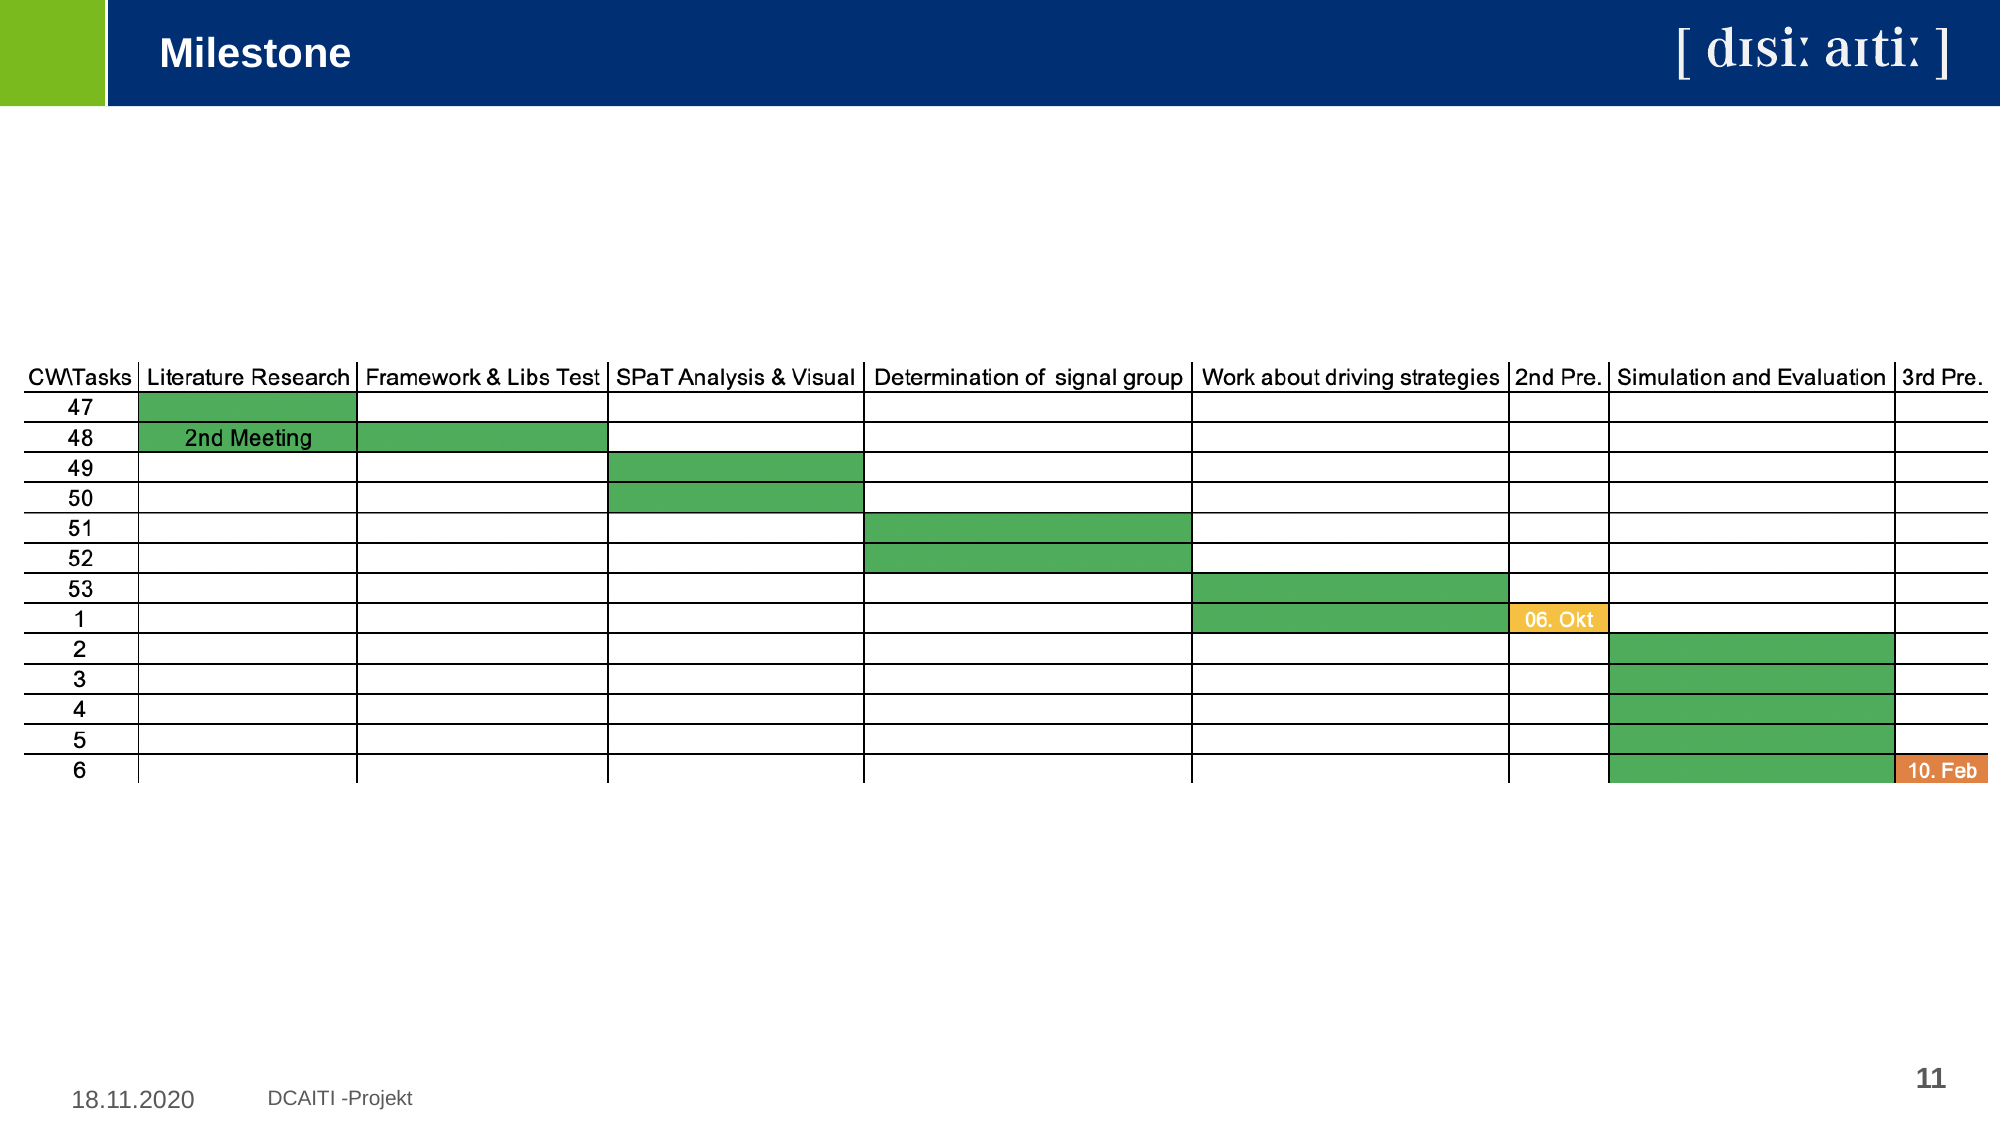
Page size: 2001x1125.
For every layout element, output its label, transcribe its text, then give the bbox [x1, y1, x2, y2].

slide_number <number> [1850, 1022, 1947, 1125]
picture [24, 362, 1988, 783]
slide_number 18.11.2020 [52, 1071, 215, 1125]
footer DCAITI -Projekt [267, 1071, 1841, 1125]
title Milestone [106, 0, 1628, 107]
